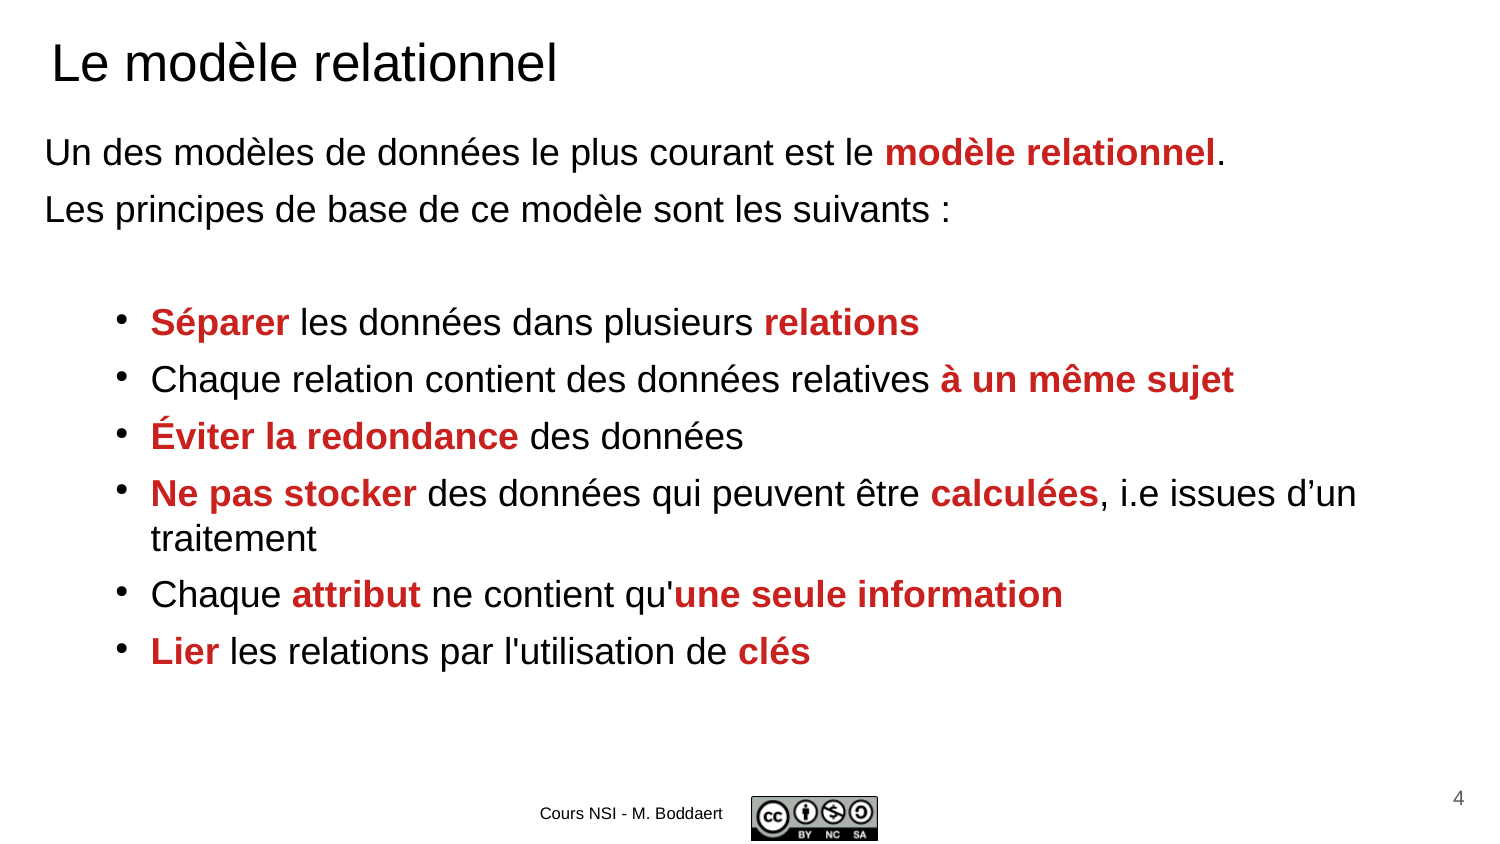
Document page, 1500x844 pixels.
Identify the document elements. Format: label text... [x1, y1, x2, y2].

picture [751, 796, 878, 841]
title Le modèle relationnel [51, 13, 1449, 108]
slide_number <numéro> [1389, 764, 1480, 830]
text_box Un des modèles de données le plus courant est le modèle relationnel. Les principes de base de ce modèle sont les suivants : Séparer les données dans plusieurs relations Chaque relation contient des données relatives à un même sujet Éviter la redondance des données Ne pas stocker des données qui peuvent être calculées, i.e issues d’un traitement Chaque attribut ne contient qu'une seule information Lier les relations par l'utilisation de clés [29, 120, 1477, 760]
